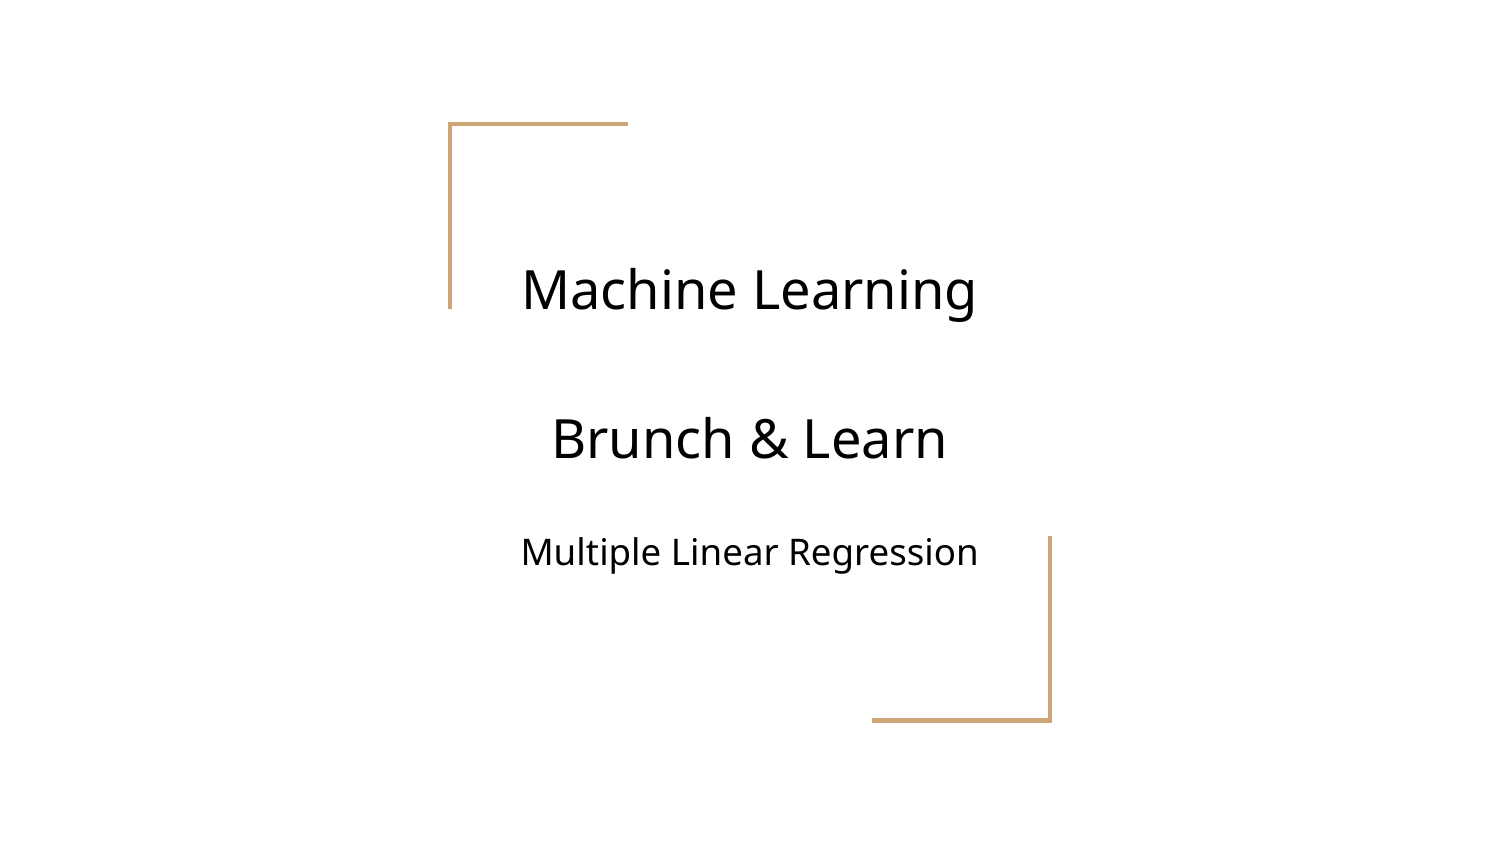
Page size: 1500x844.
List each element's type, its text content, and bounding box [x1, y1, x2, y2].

title Machine Learning Brunch & Learn [499, 236, 1001, 490]
subtitle Multiple Linear Regression [499, 511, 1001, 627]
